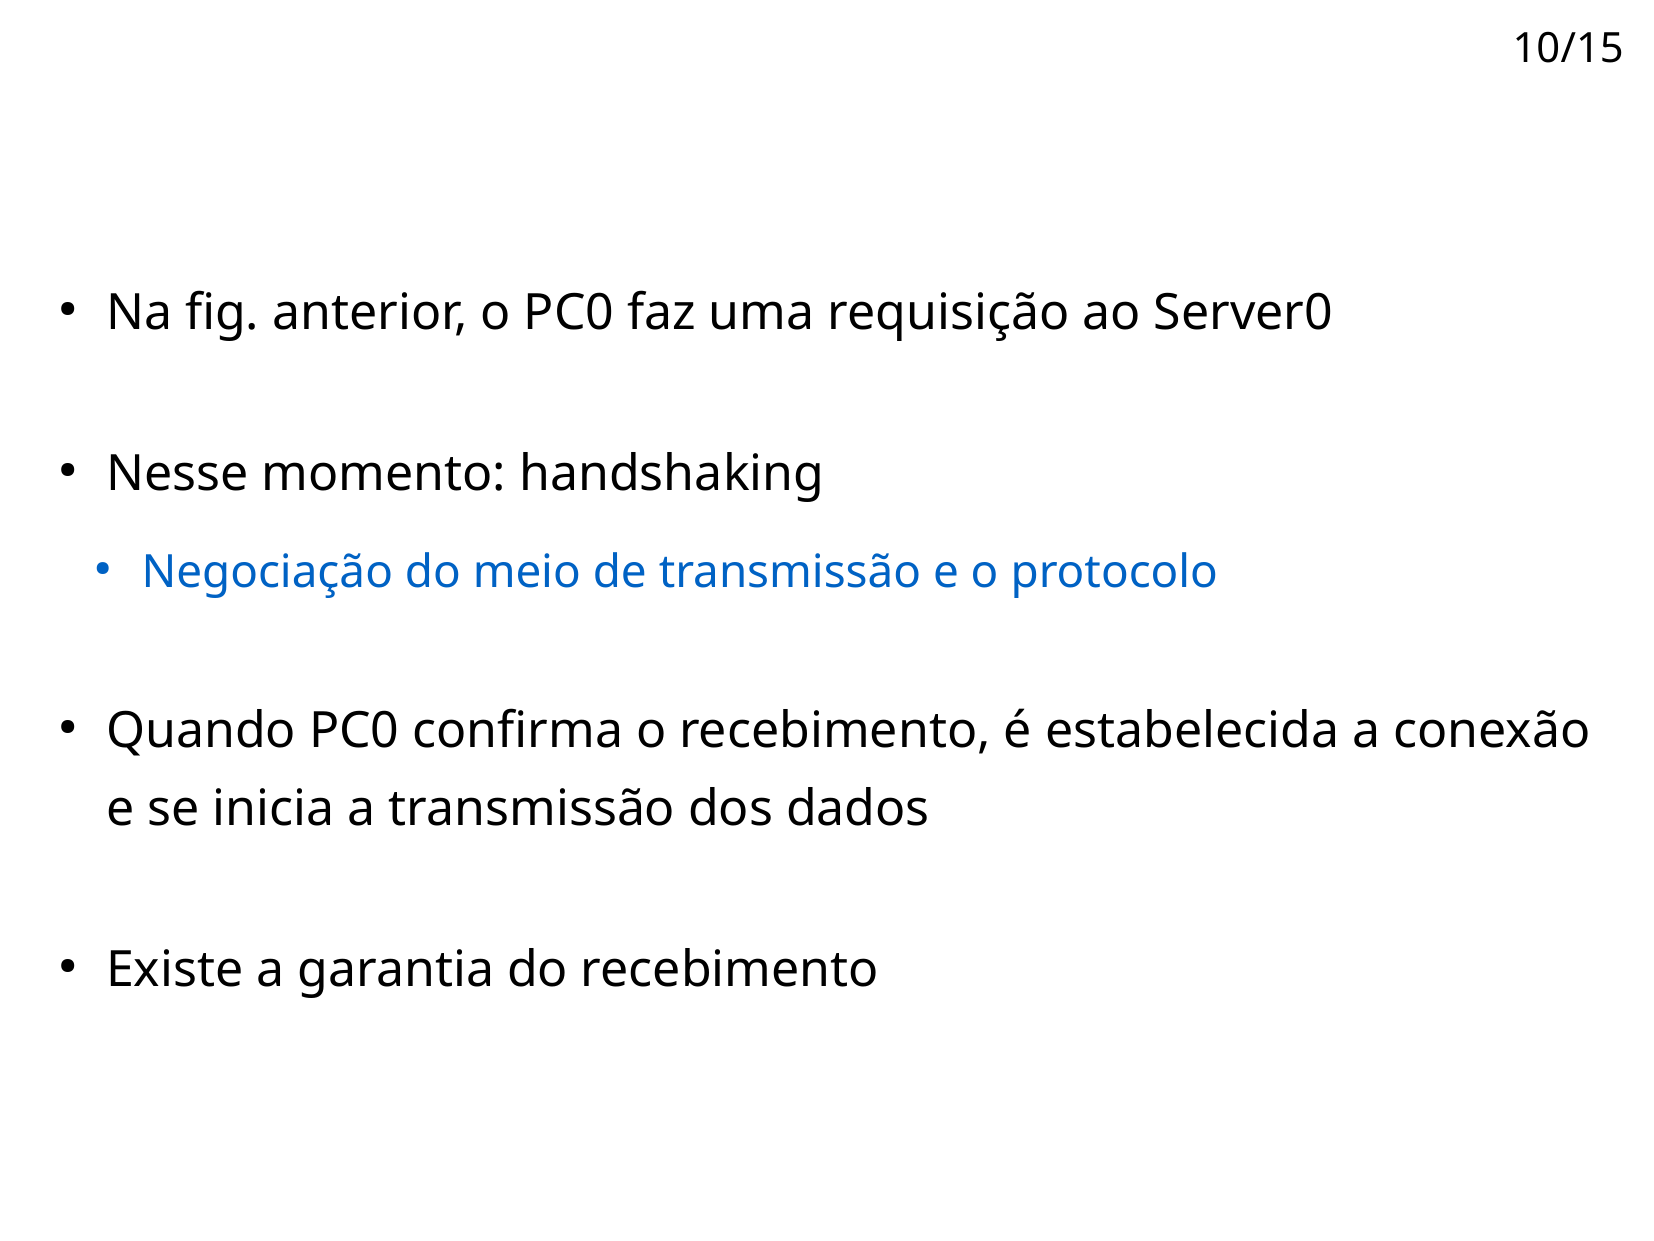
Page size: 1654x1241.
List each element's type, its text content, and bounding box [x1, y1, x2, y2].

list Na fig. anterior, o PC0 faz uma requisição ao Server0 Nesse momento: handshaking Negociação do meio de transmissão e o protocolo Quando PC0 confirma o recebimento, é estabelecida a conexão e se inicia a transmissão dos dados Existe a garantia do recebimento [59, 265, 1625, 1211]
